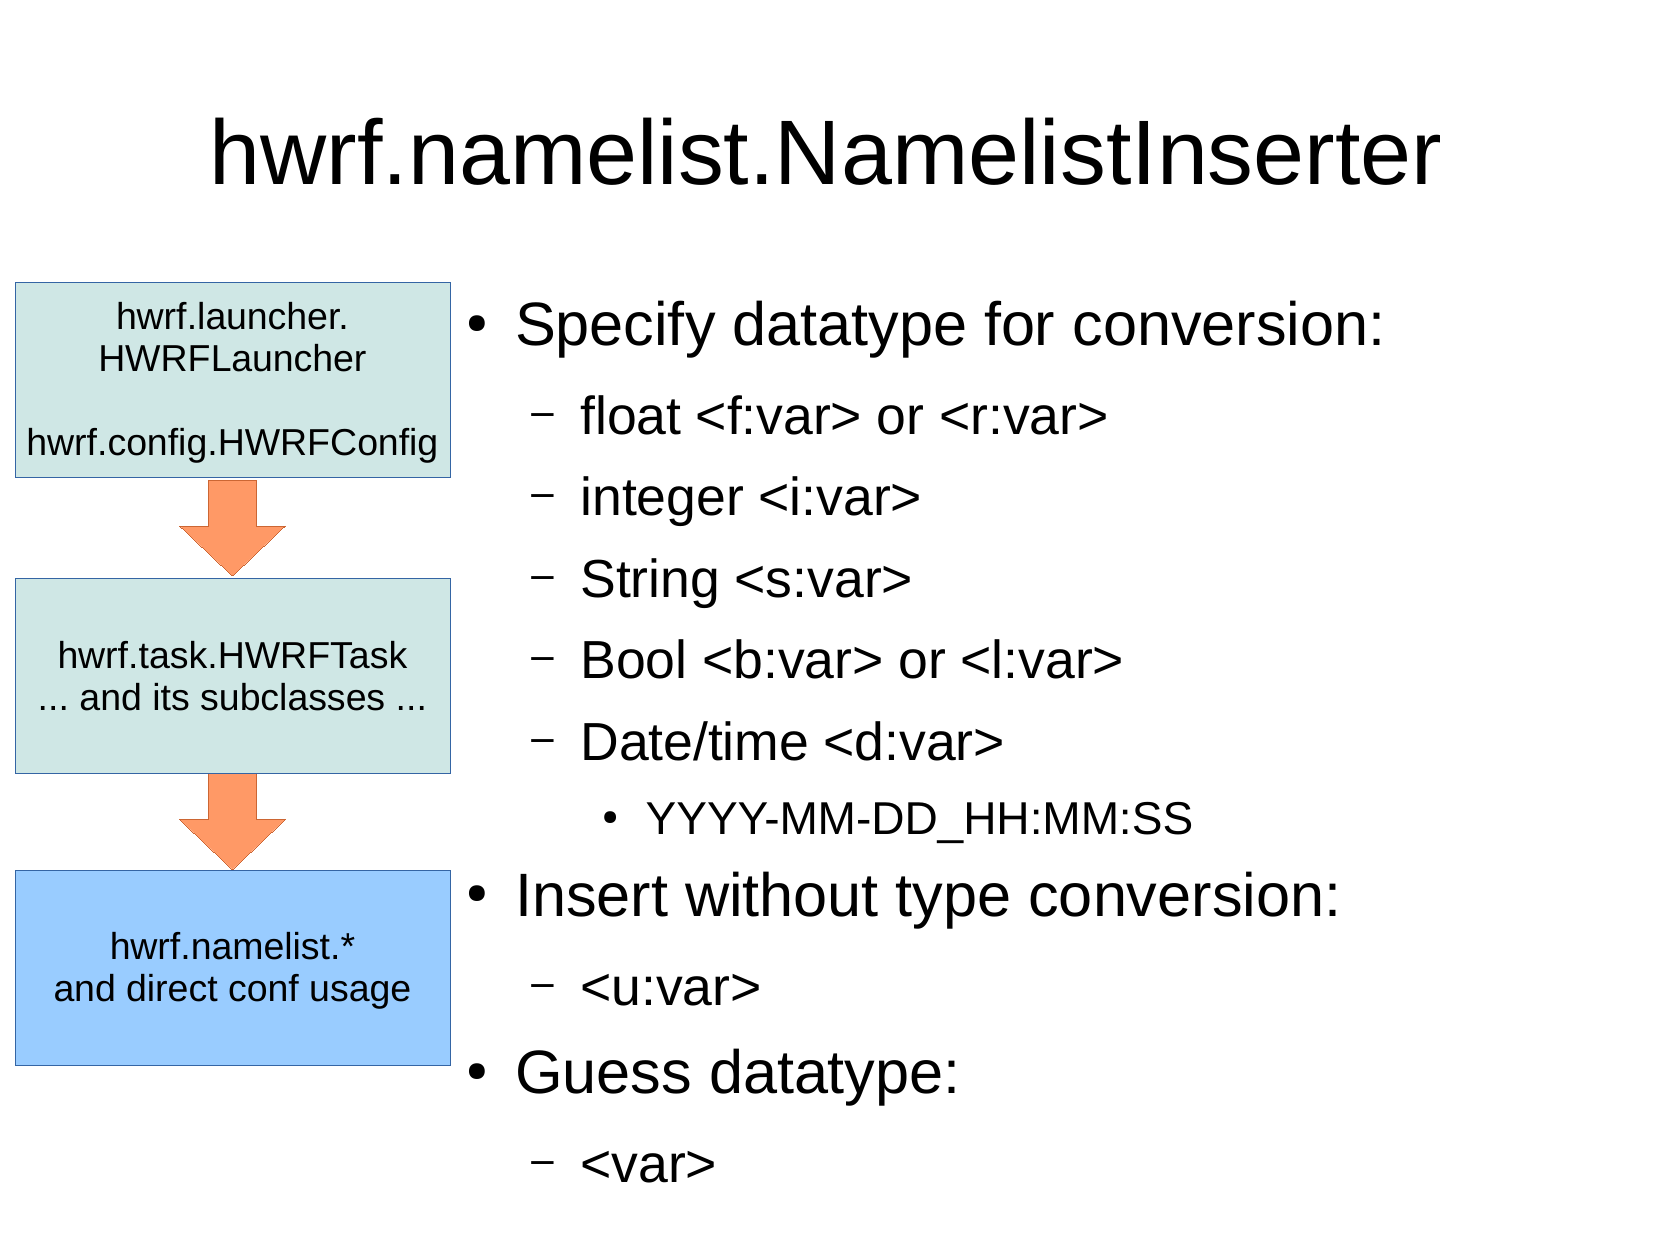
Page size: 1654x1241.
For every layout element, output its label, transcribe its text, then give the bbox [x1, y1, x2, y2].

text_box hwrf.task.HWRFTask ... and its subclasses ... [15, 578, 451, 774]
title hwrf.namelist.NamelistInserter [82, 49, 1571, 257]
text_box [179, 480, 286, 576]
text_box [179, 774, 286, 870]
text_box hwrf.namelist.* and direct conf usage [15, 870, 451, 1066]
text_box hwrf.launcher. HWRFLauncher hwrf.config.HWRFConfig [15, 282, 451, 478]
list Specify datatype for conversion: float <f:var> or <r:var> integer <i:var> String <s:var> Bool <b:var> or <l:var> Date/time <d:var> YYYY-MM-DD_HH:MM:SS Insert without type conversion: <u:var> Guess datatype: <var> [450, 290, 1654, 1201]
